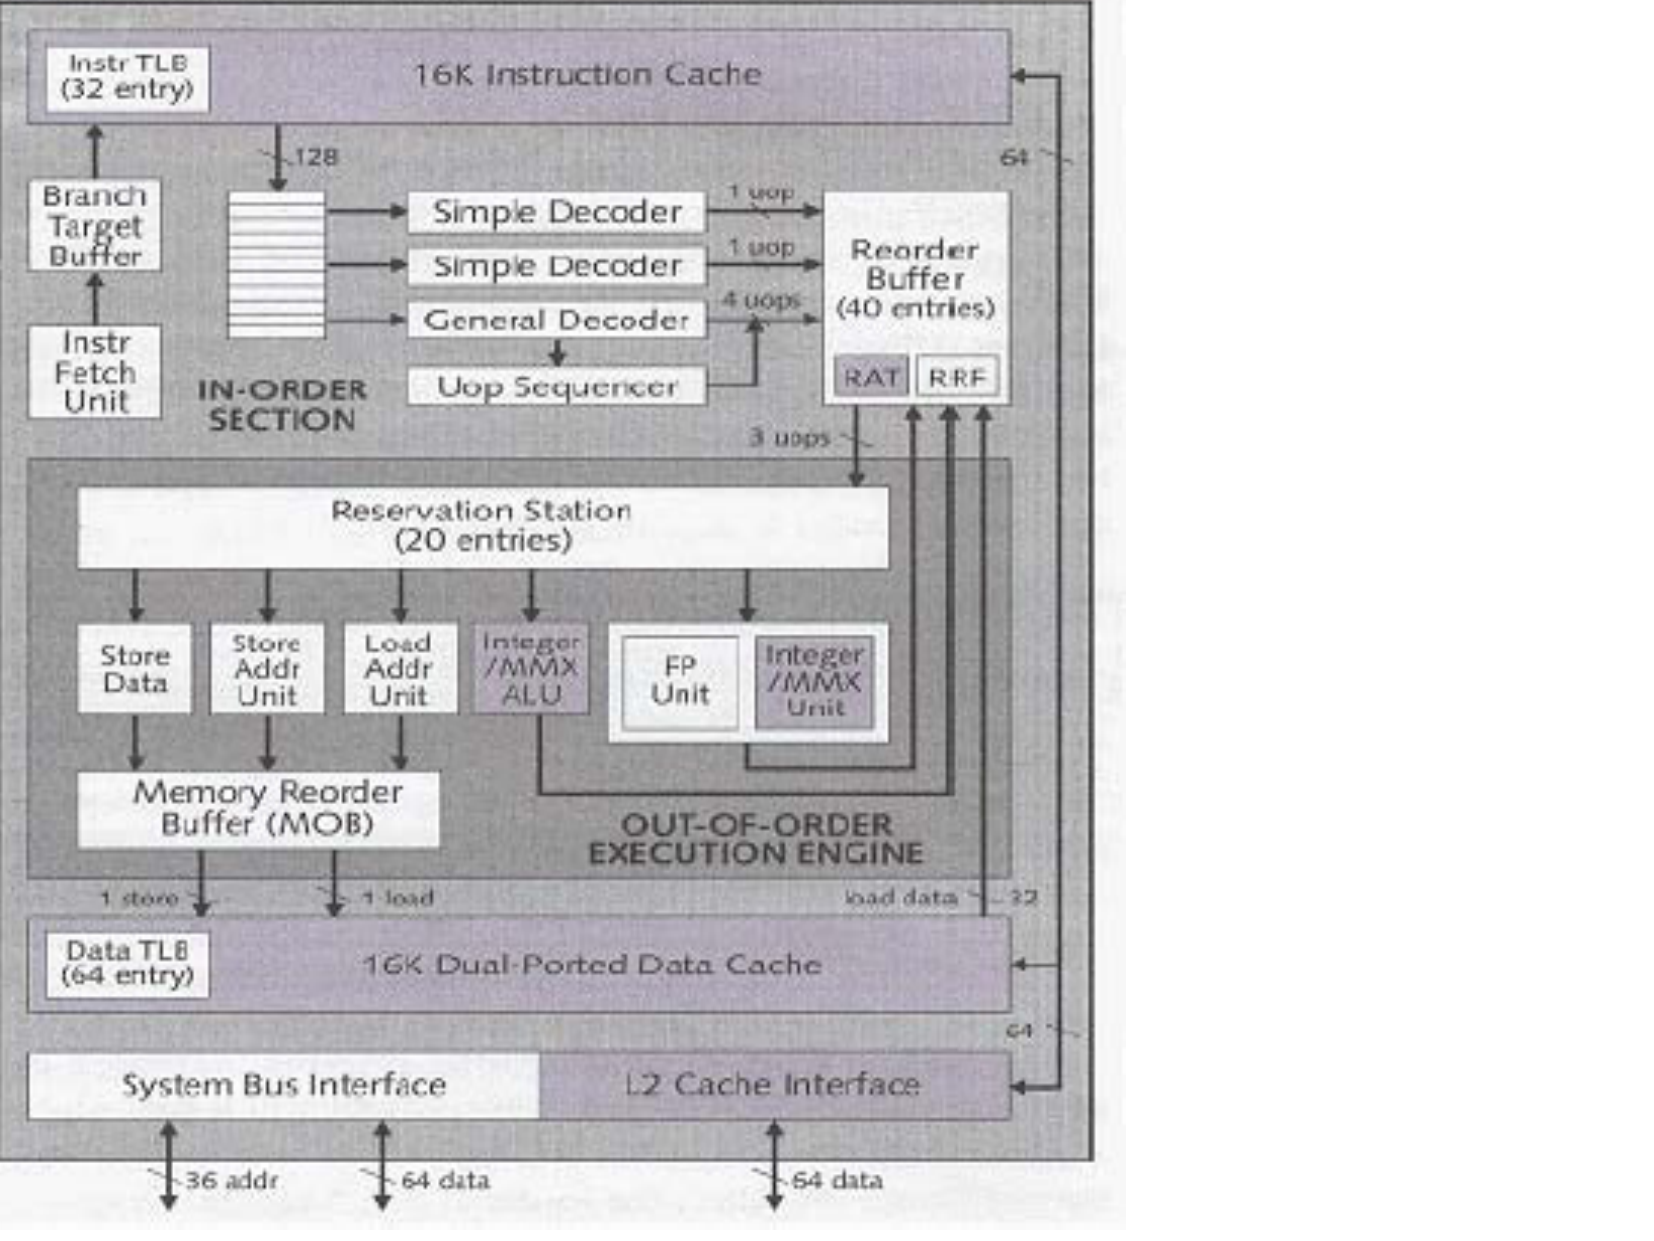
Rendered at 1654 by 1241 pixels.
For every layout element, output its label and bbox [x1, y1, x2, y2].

picture [0, 0, 1126, 1231]
